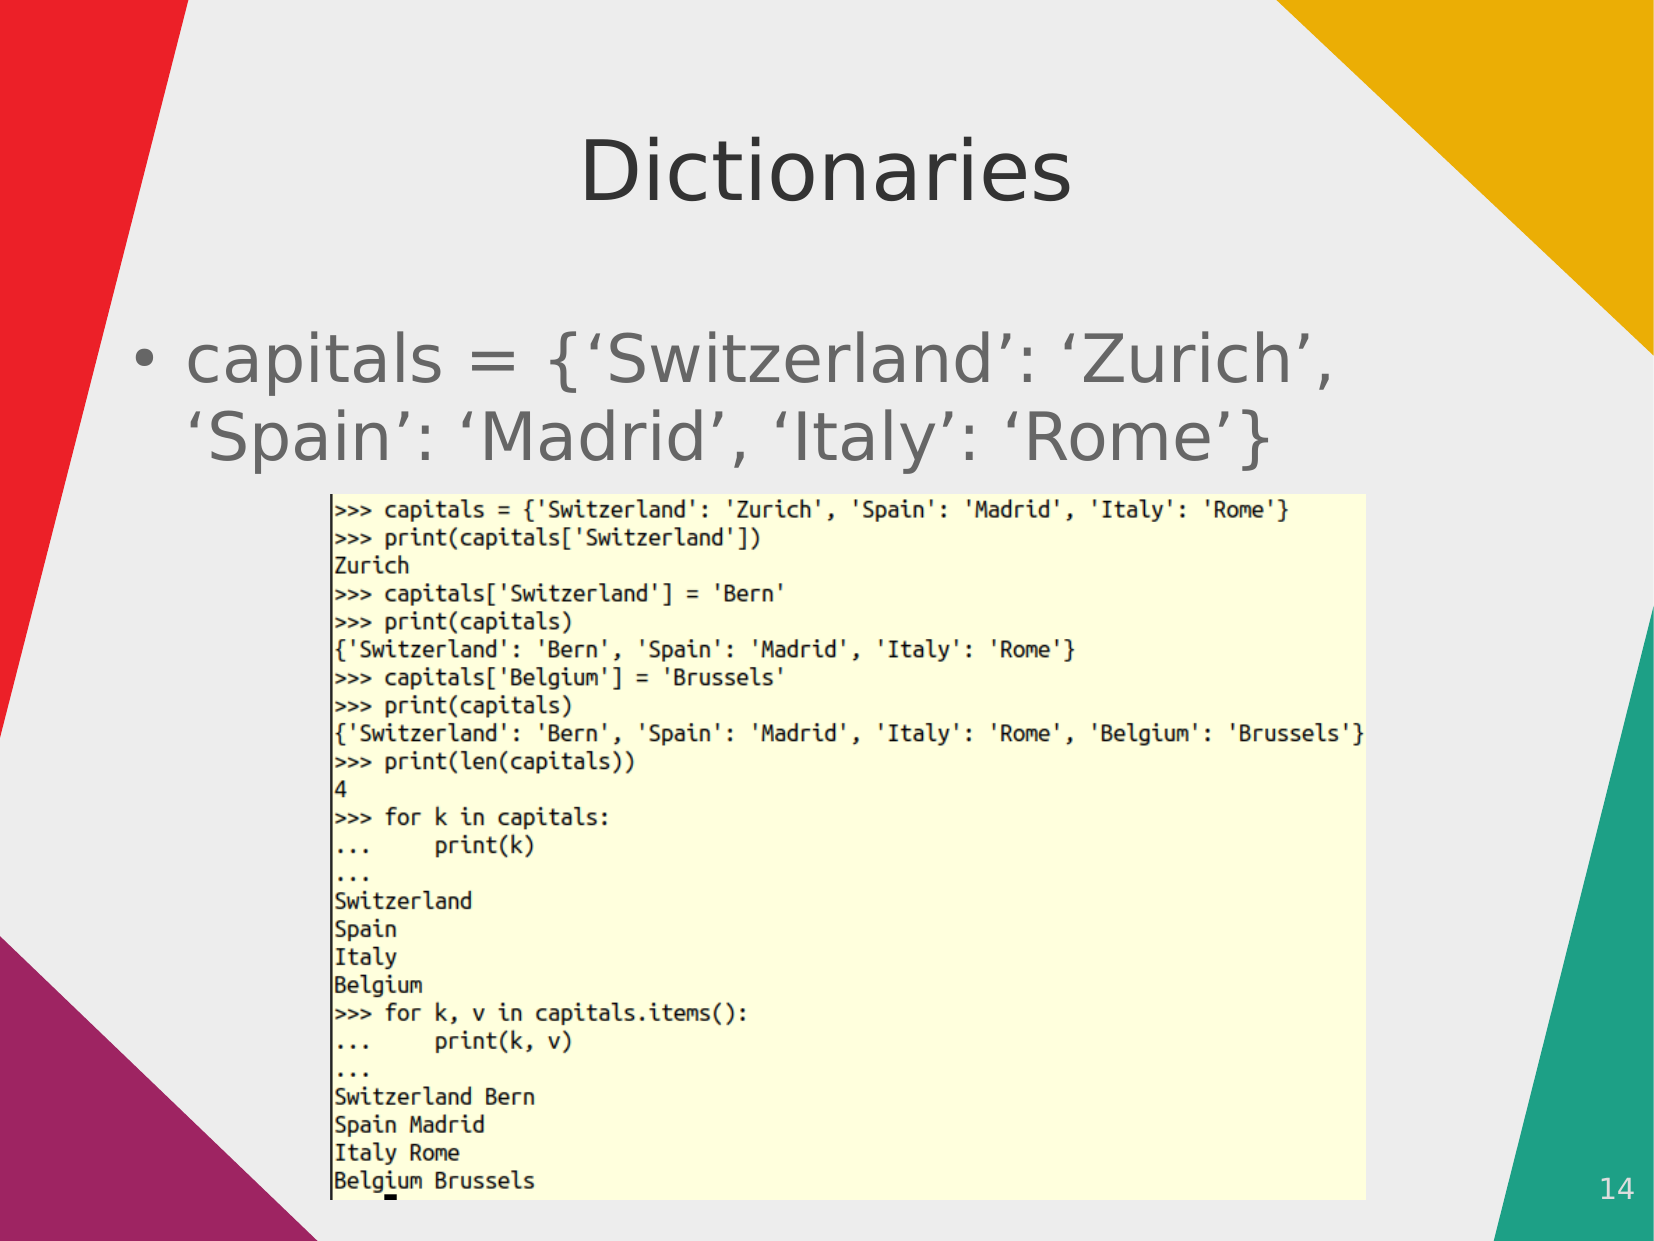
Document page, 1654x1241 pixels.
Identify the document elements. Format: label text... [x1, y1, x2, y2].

title Dictionaries [114, 73, 1539, 271]
picture [330, 494, 1366, 1200]
list capitals = {‘Switzerland’: ‘Zurich’, ‘Spain’: ‘Madrid’, ‘Italy’: ‘Rome’} [114, 320, 1539, 1014]
